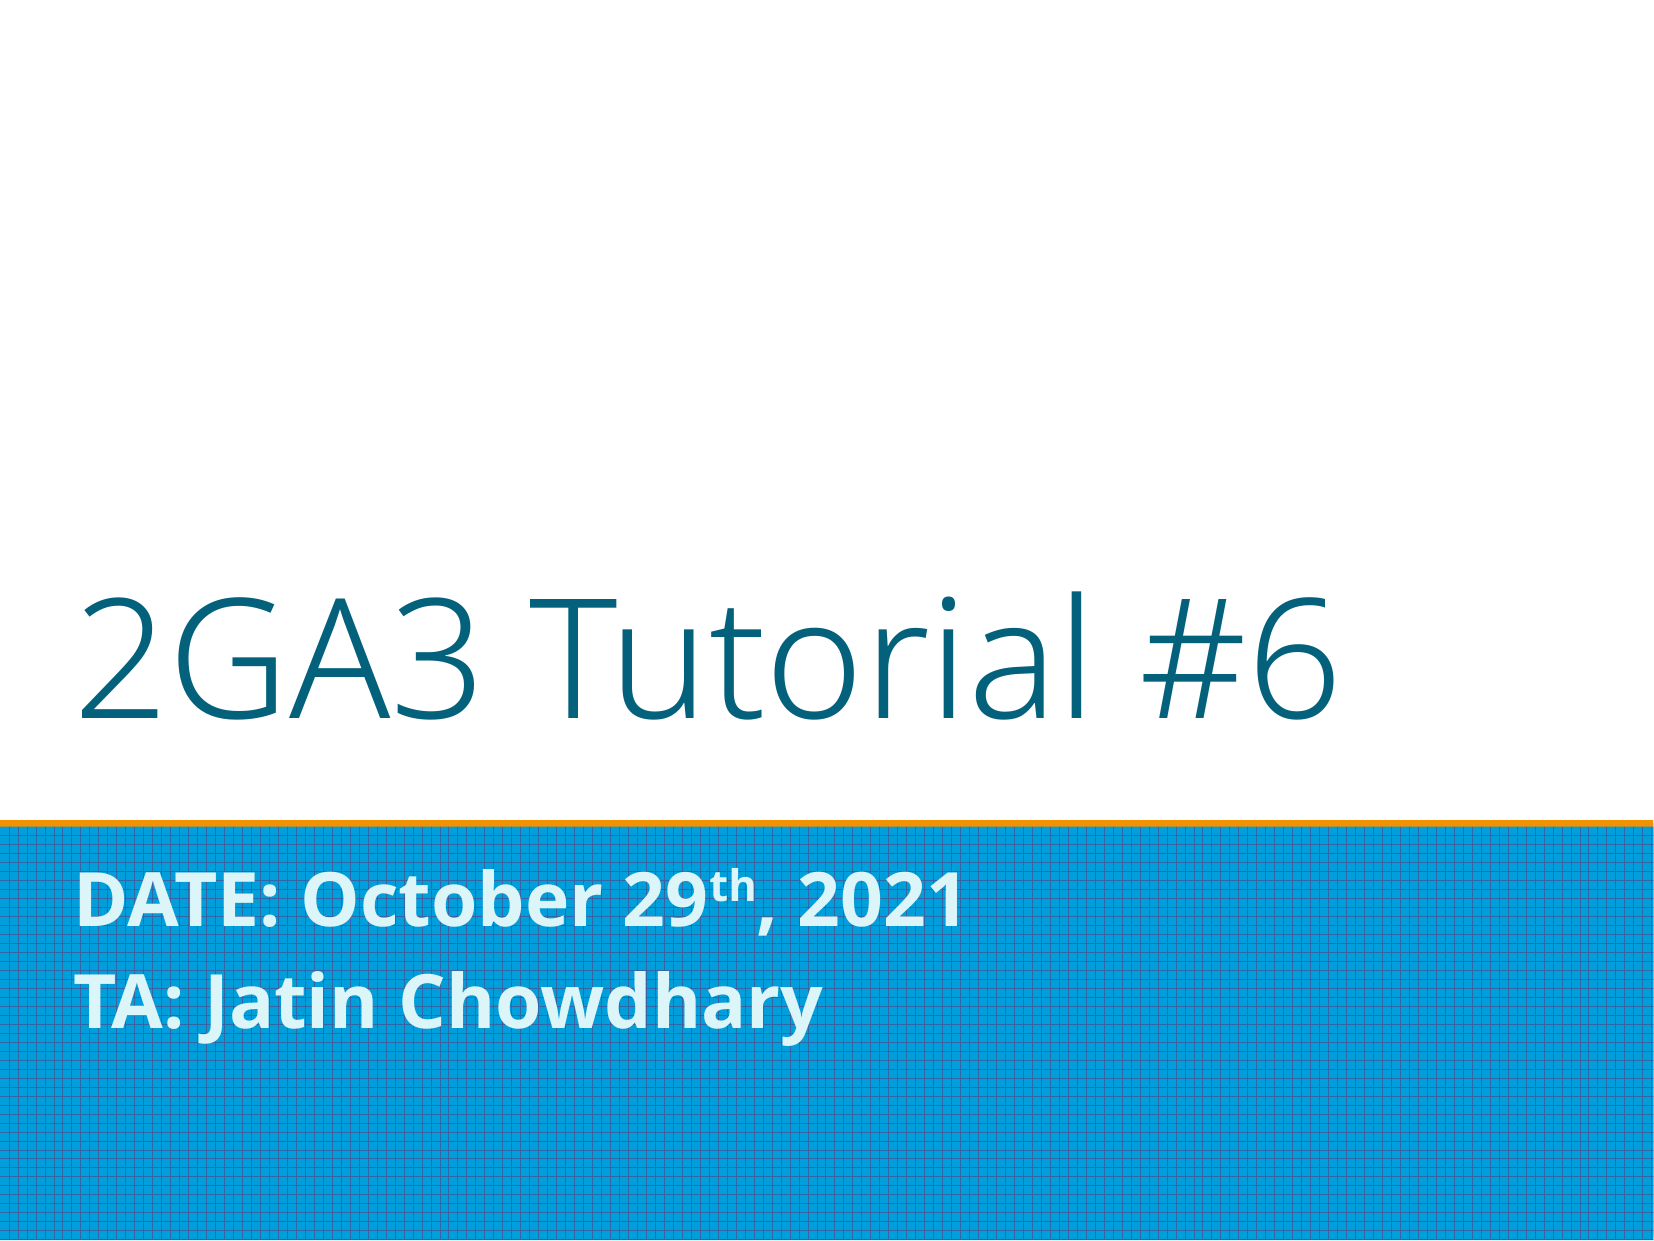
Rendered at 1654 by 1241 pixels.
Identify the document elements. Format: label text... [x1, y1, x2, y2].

subtitle DATE: October 29th, 2021 TA: Jatin Chowdhary [73, 846, 1551, 1103]
title 2GA3 Tutorial #6 [73, 59, 1551, 768]
